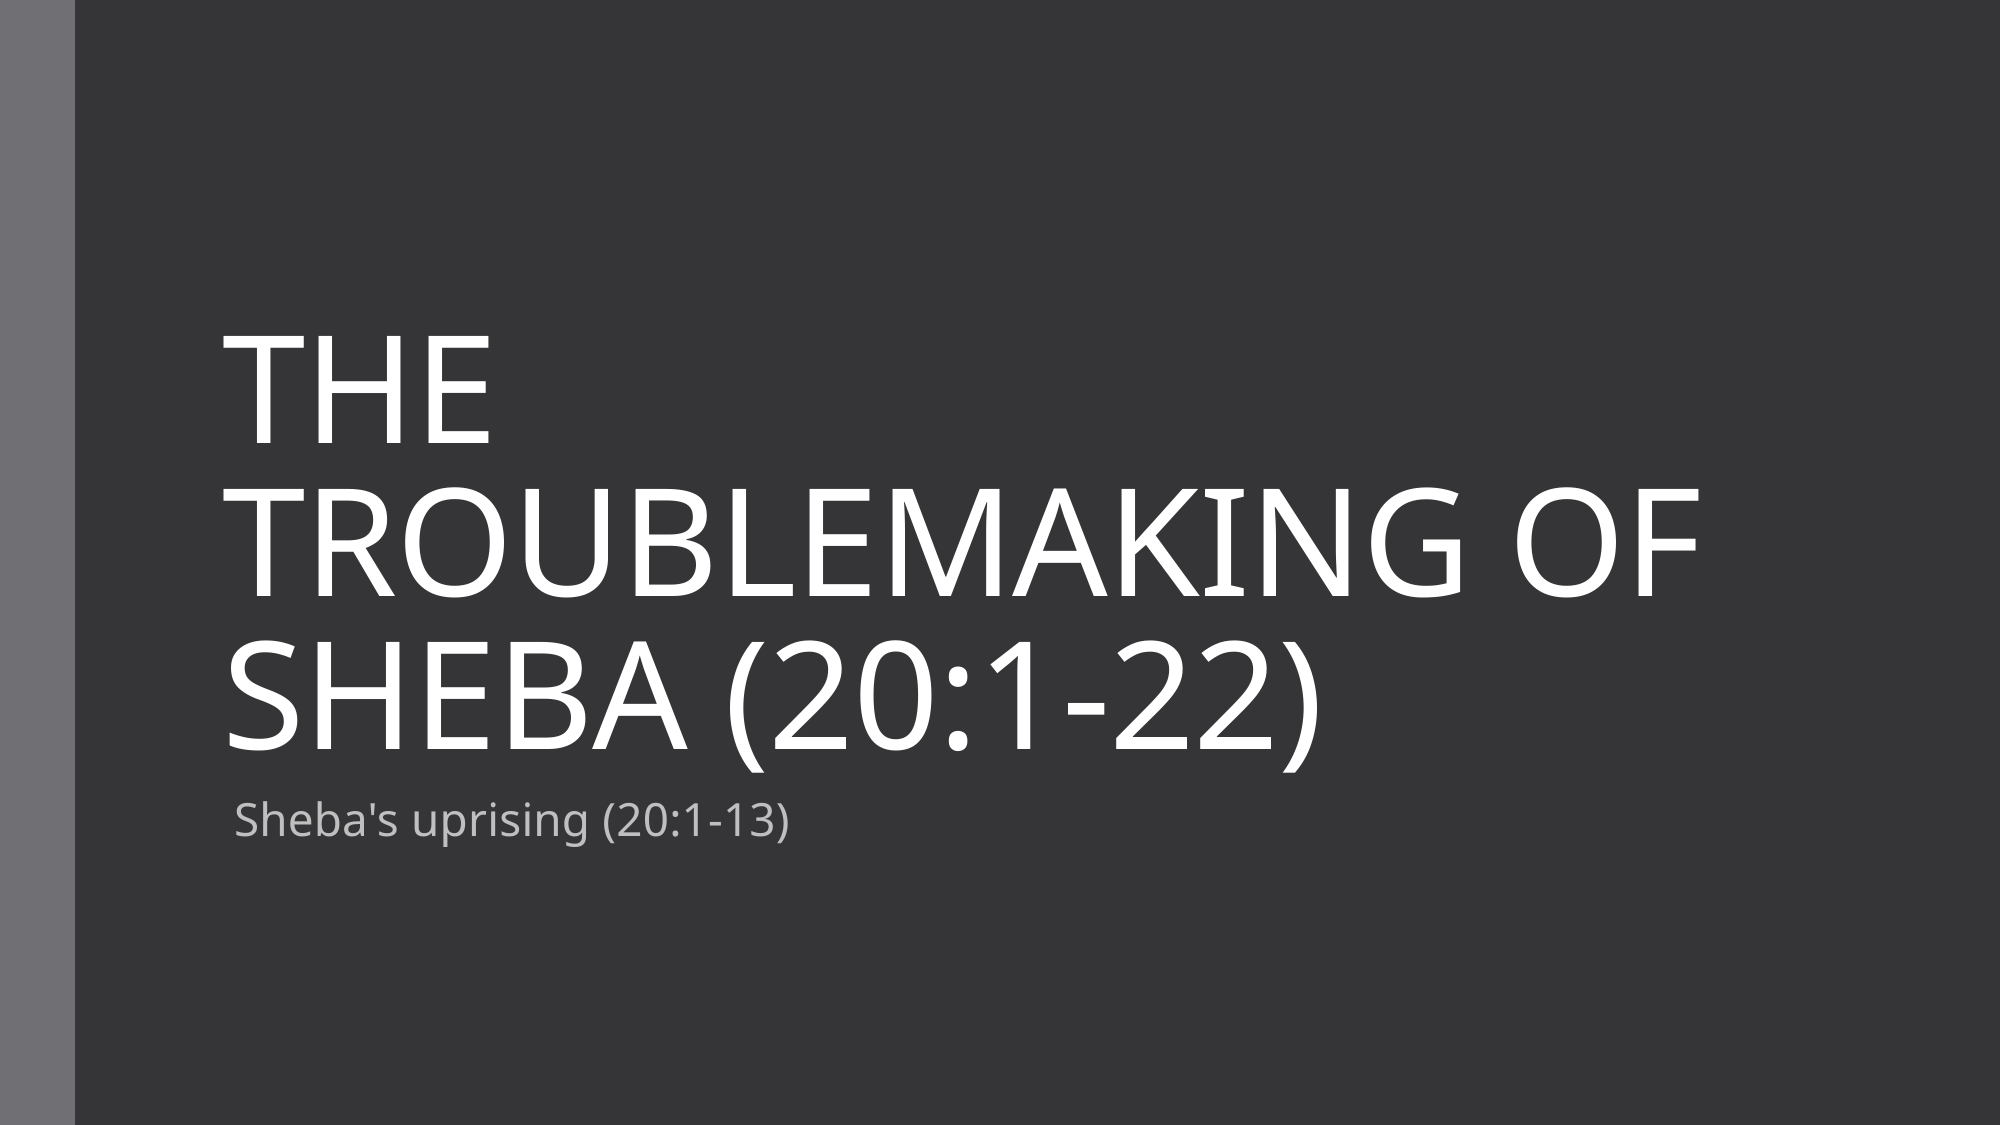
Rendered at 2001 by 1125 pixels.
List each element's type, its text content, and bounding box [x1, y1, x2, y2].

subtitle Sheba's uprising (20:1-13) [206, 787, 1752, 1066]
title THE TROUBLEMAKING OF SHEBA (20:1-22) [206, 124, 1752, 787]
